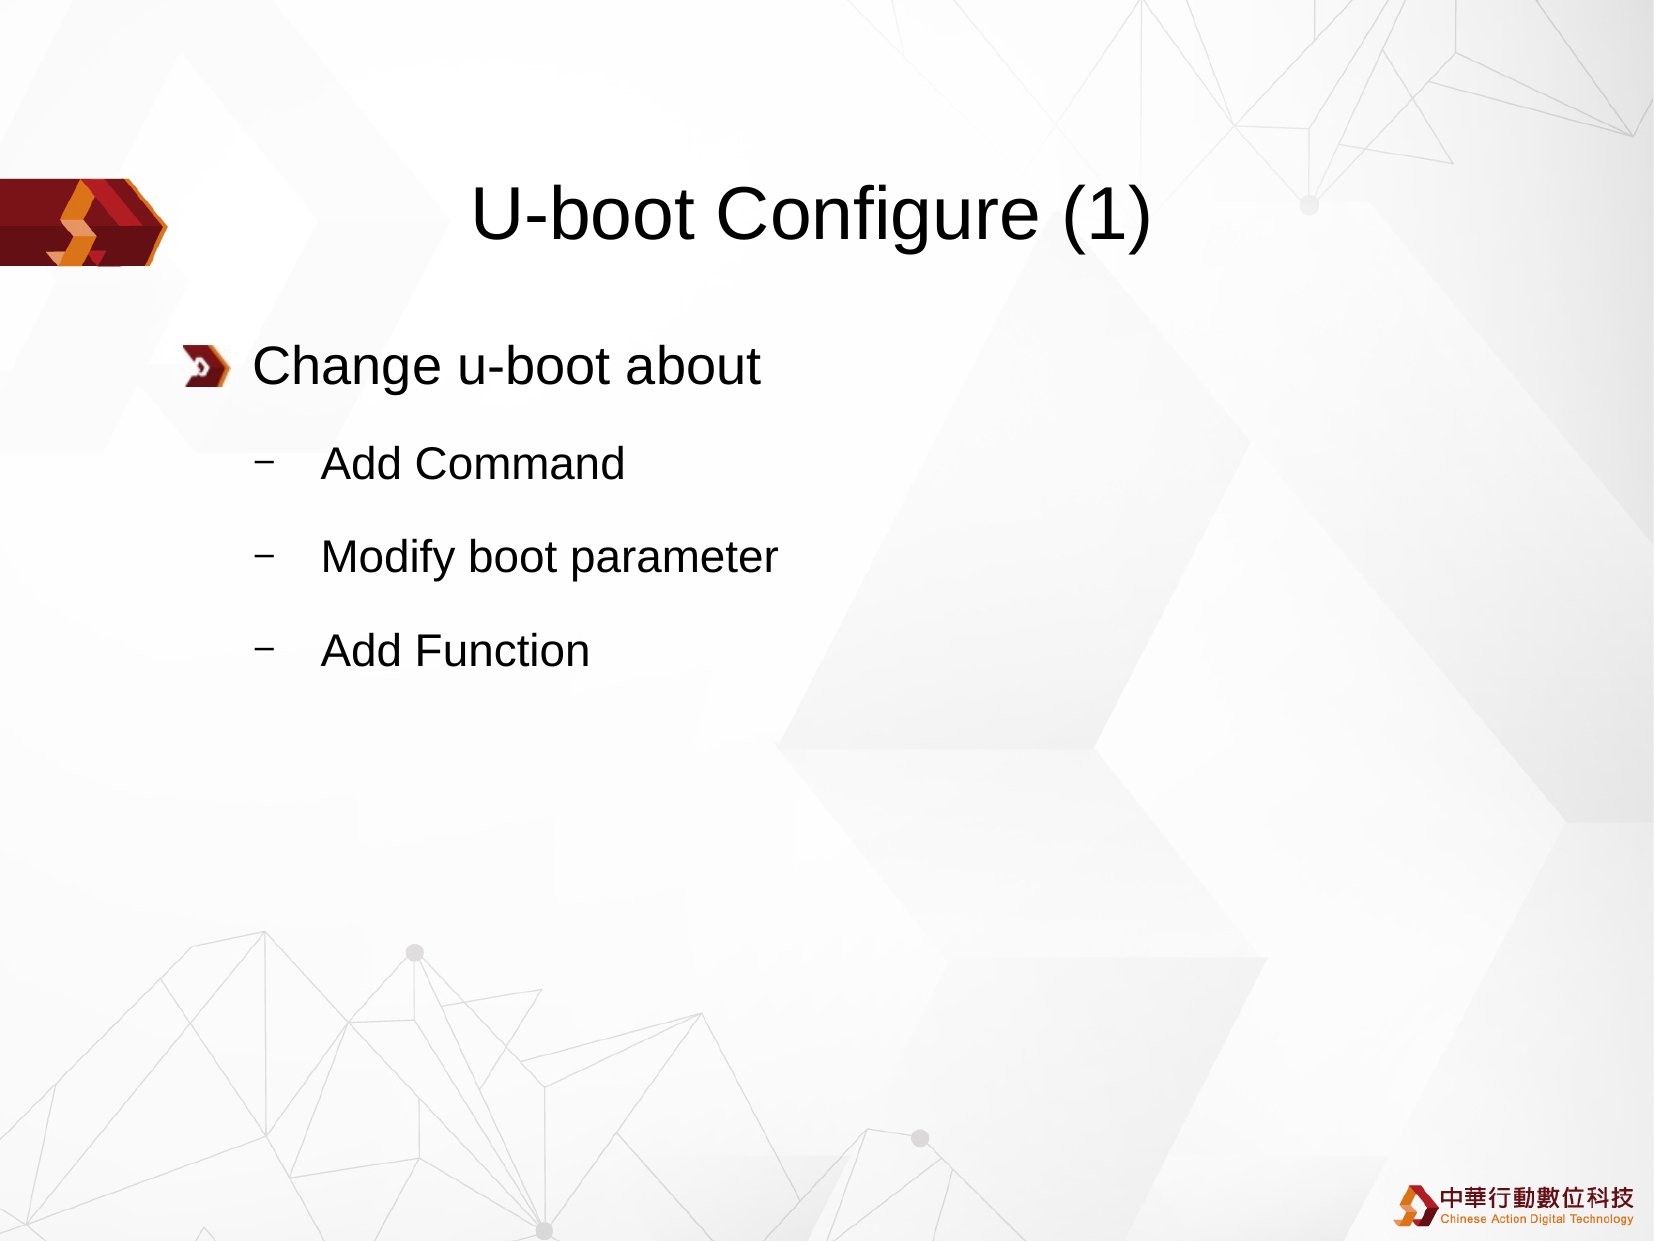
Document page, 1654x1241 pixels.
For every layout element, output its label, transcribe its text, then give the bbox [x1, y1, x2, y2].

title U-boot Configure (1) [118, 129, 1506, 298]
list Change u-boot about Add Command Modify boot parameter Add Function [127, 335, 1580, 1055]
picture [0, 0, 1654, 1241]
